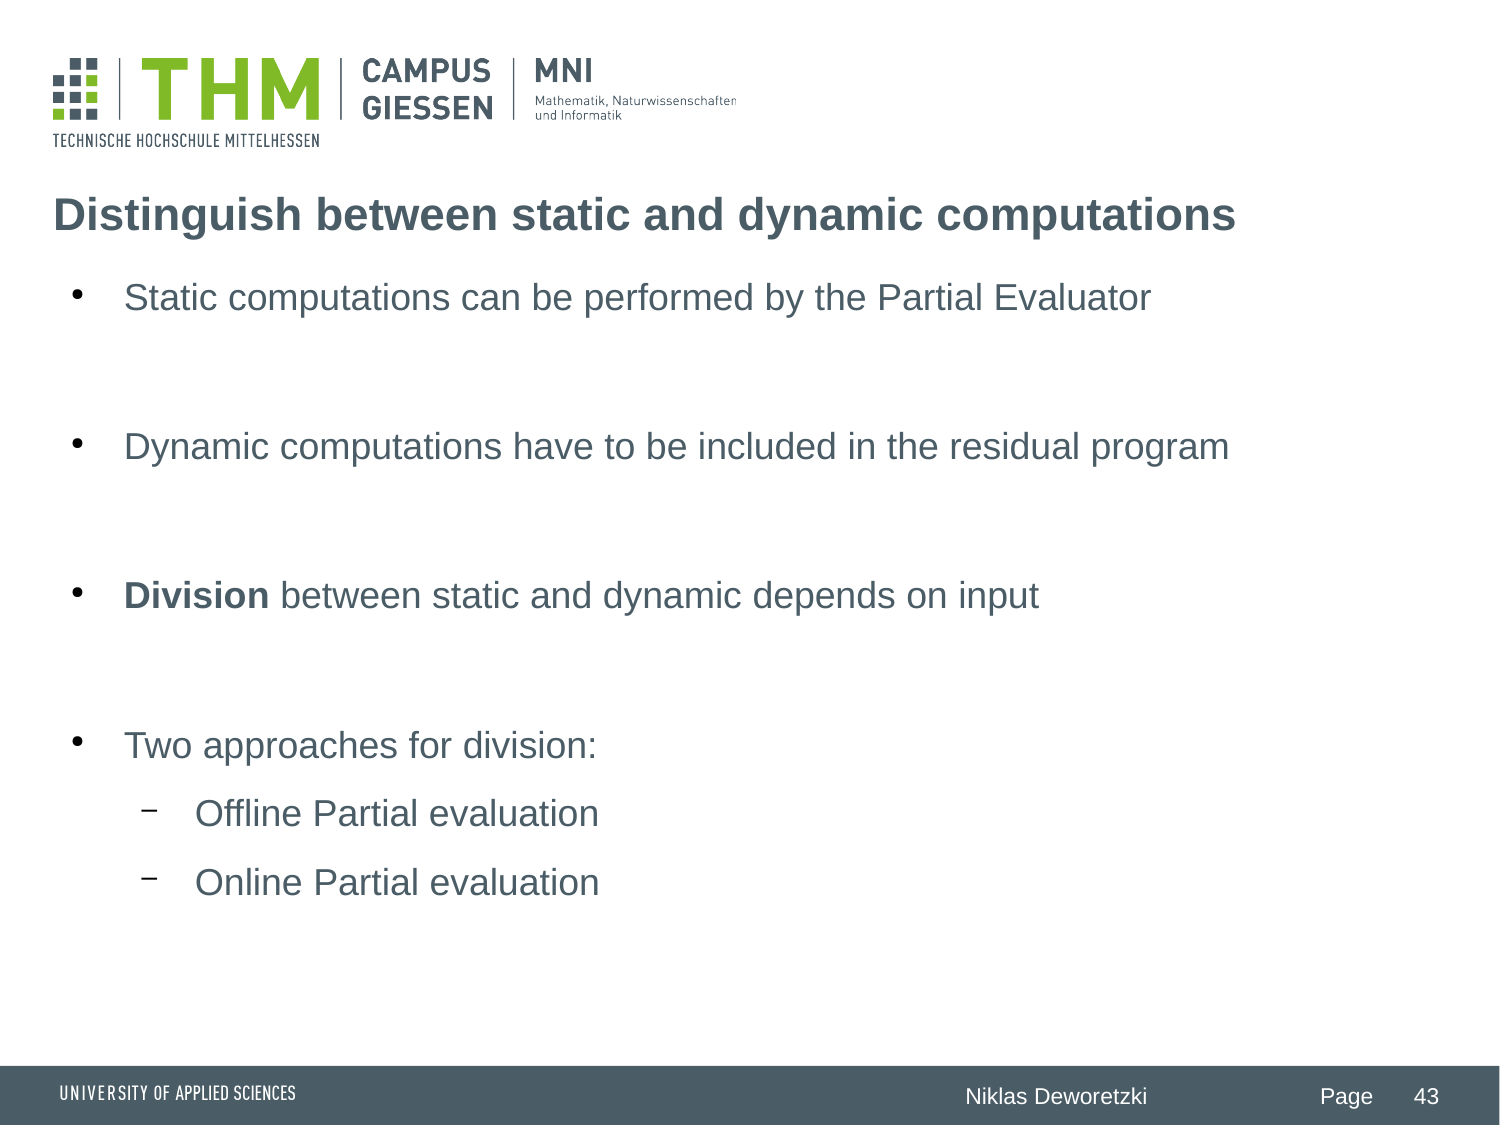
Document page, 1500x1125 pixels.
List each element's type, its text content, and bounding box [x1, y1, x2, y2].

slide_number <number> [1376, 1073, 1455, 1118]
list Static computations can be performed by the Partial Evaluator Dynamic computations have to be included in the residual program Division between static and dynamic depends on input Two approaches for division: Offline Partial evaluation Online Partial evaluation [53, 265, 1436, 1024]
picture [59, 1082, 296, 1104]
picture [53, 58, 736, 147]
title Distinguish between static and dynamic computations [53, 177, 1435, 265]
